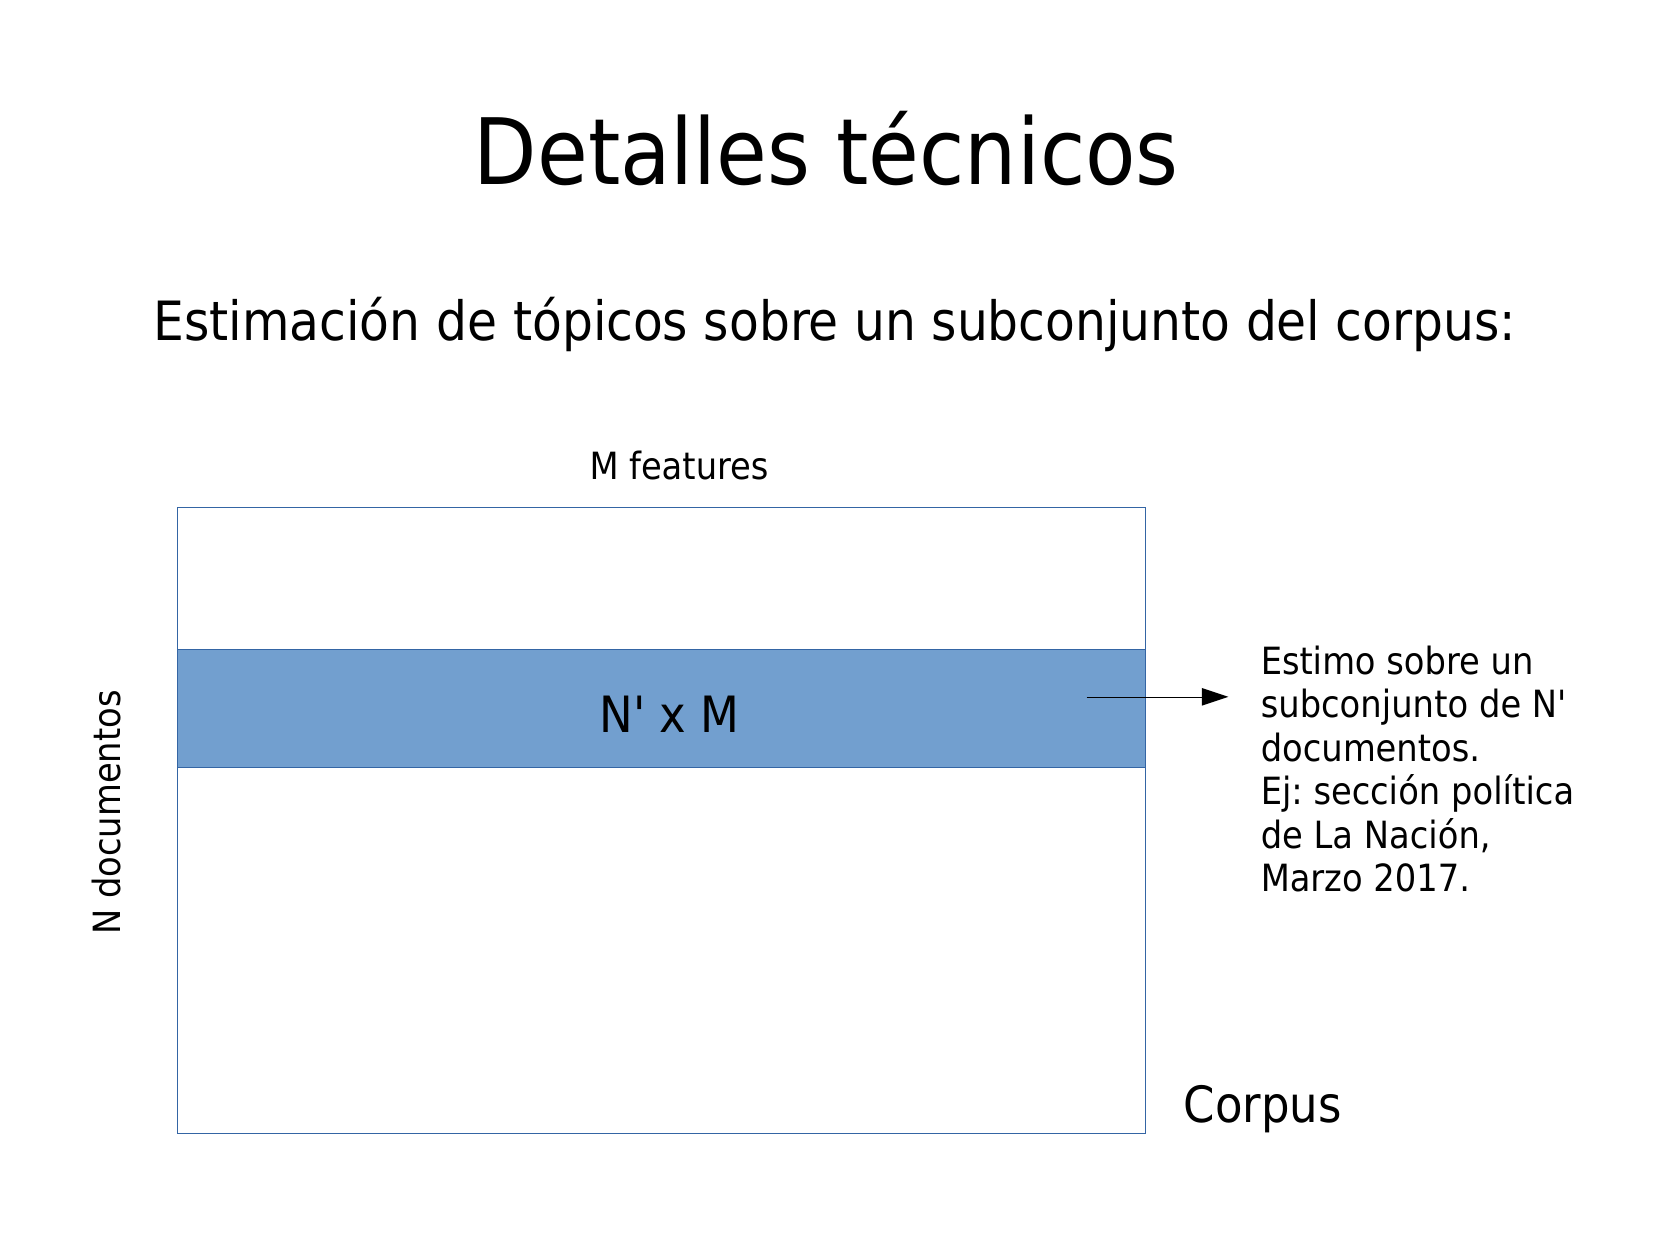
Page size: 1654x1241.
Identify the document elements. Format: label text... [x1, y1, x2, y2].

title Detalles técnicos [82, 49, 1571, 257]
text_box [177, 507, 1146, 1134]
text_box N' x M [584, 679, 768, 753]
text_box Estimo sobre un subconjunto de N' documentos. Ej: sección política de La Nación, Marzo 2017. [1246, 632, 1595, 911]
text_box M features [431, 437, 928, 496]
list Estimación de tópicos sobre un subconjunto del corpus: [82, 290, 1571, 1010]
text_box N documentos [77, 661, 137, 950]
text_box Corpus [1169, 1068, 1595, 1142]
